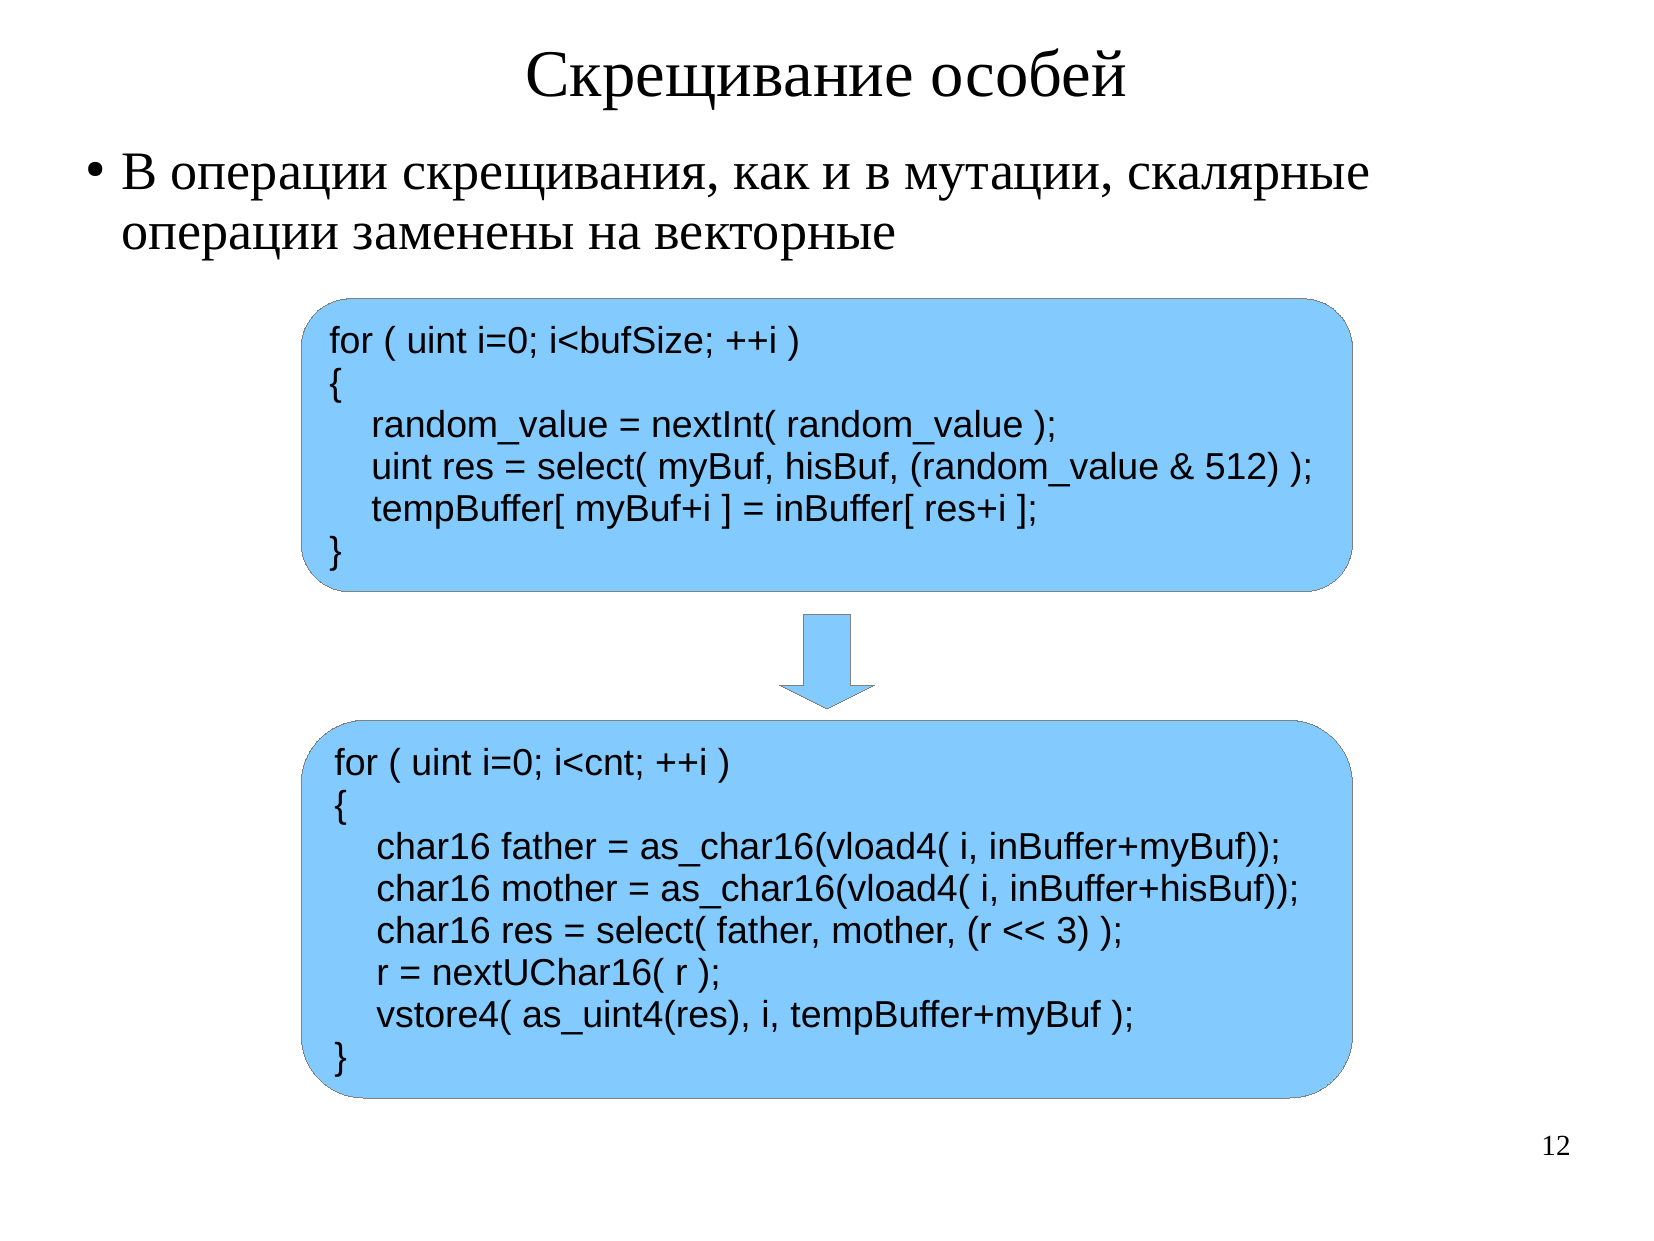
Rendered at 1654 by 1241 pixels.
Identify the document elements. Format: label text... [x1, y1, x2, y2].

text_box Скрещивание особей [335, 29, 1318, 119]
text_box for ( uint i=0; i<bufSize; ++i ) { random_value = nextInt( random_value ); uint res = select( myBuf, hisBuf, (random_value & 512) ); tempBuffer[ myBuf+i ] = inBuffer[ res+i ]; } [301, 298, 1353, 592]
text_box for ( uint i=0; i<cnt; ++i ) { char16 father = as_char16(vload4( i, inBuffer+myBuf)); char16 mother = as_char16(vload4( i, inBuffer+hisBuf)); char16 res = select( father, mother, (r << 3) ); r = nextUChar16( r ); vstore4( as_uint4(res), i, tempBuffer+myBuf ); } [301, 720, 1353, 1099]
text_box В операции скрещивания, как и в мутации, скалярные операции заменены на векторные [70, 133, 1401, 271]
text_box [779, 614, 875, 709]
